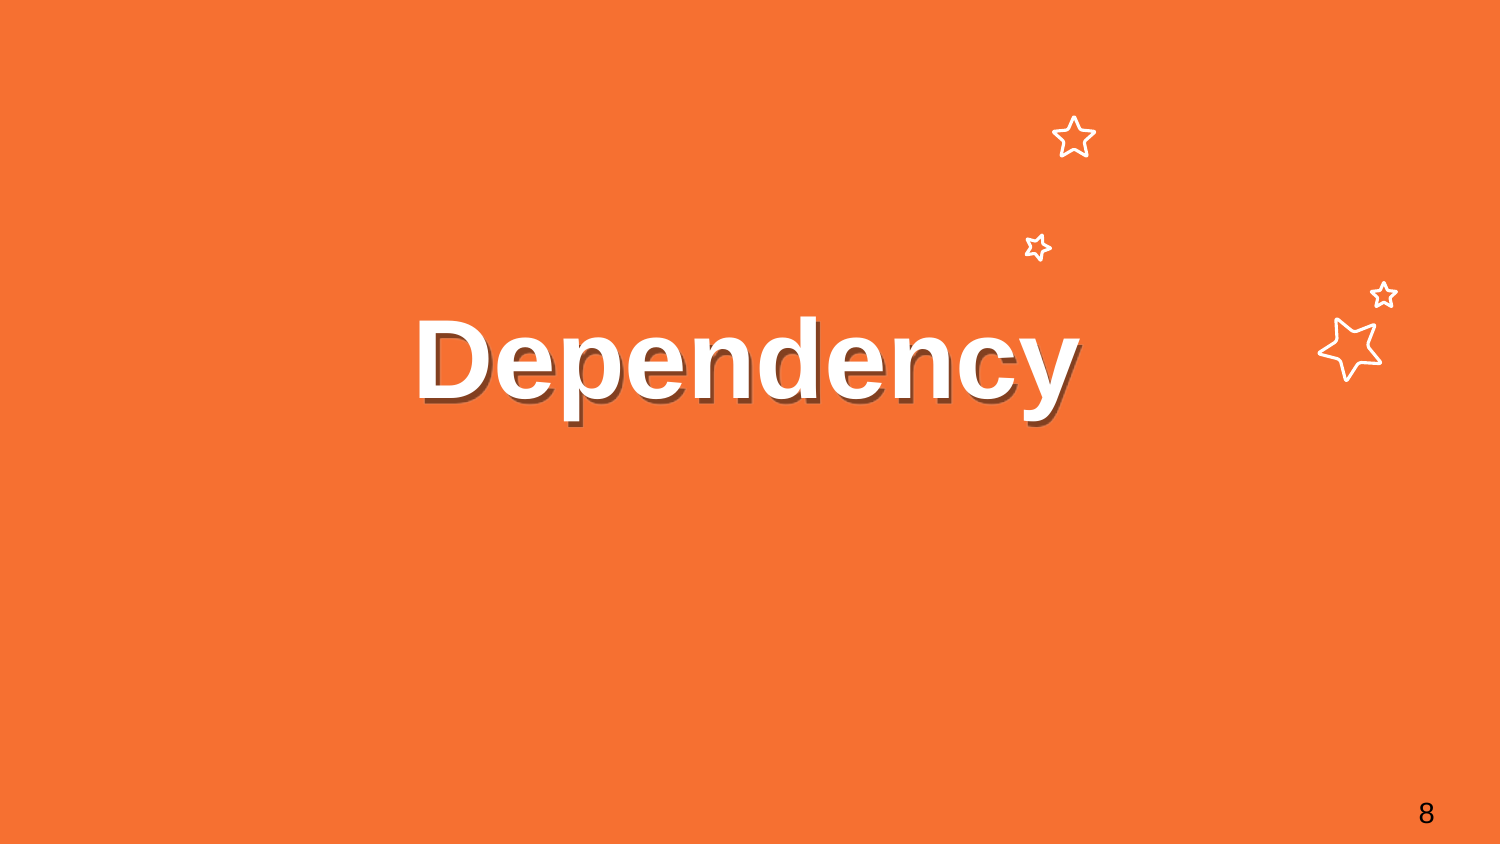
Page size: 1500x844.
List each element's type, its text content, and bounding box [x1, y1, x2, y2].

slide_number <number> [1403, 779, 1494, 844]
text_box Dependency [397, 289, 1103, 430]
